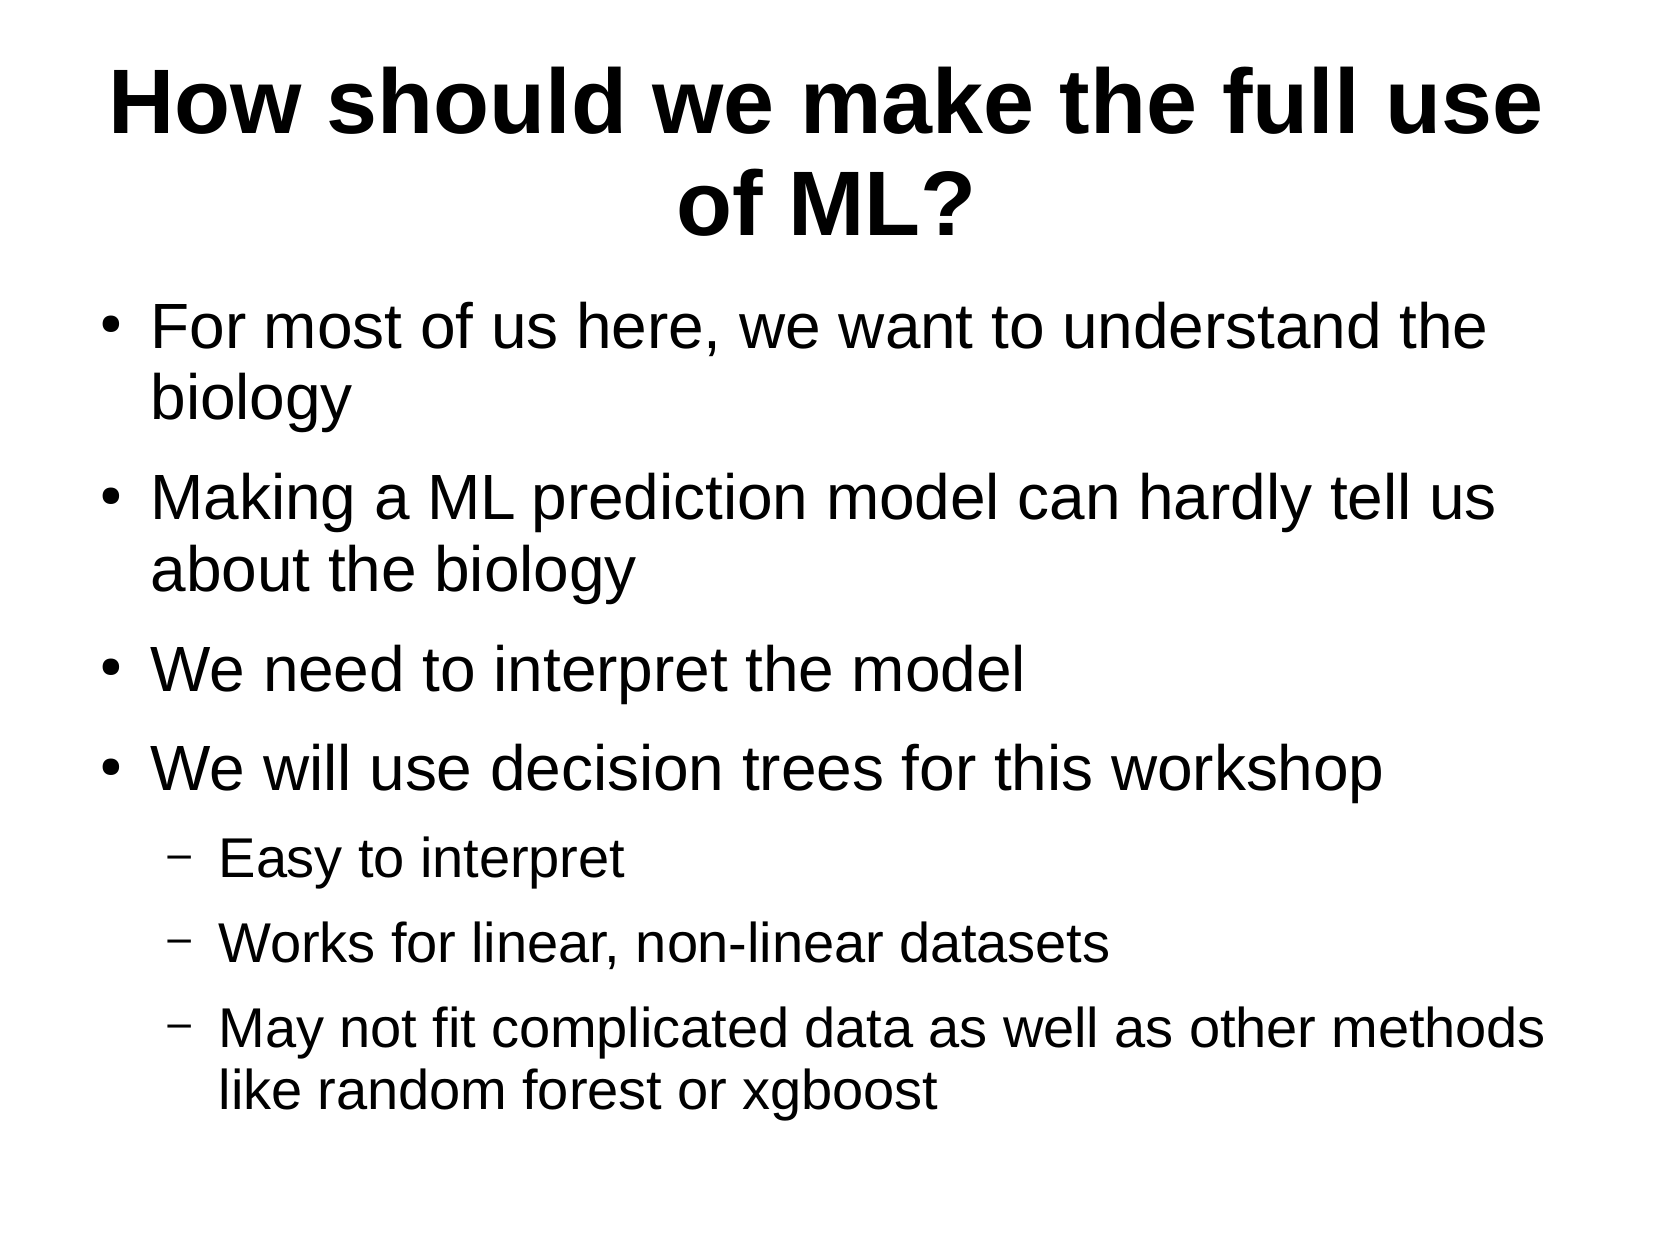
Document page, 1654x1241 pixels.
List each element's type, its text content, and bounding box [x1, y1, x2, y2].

list For most of us here, we want to understand the biology Making a ML prediction model can hardly tell us about the biology We need to interpret the model We will use decision trees for this workshop Easy to interpret Works for linear, non-linear datasets May not fit complicated data as well as other methods like random forest or xgboost [82, 290, 1571, 1126]
title How should we make the full use of ML? [82, 49, 1571, 257]
